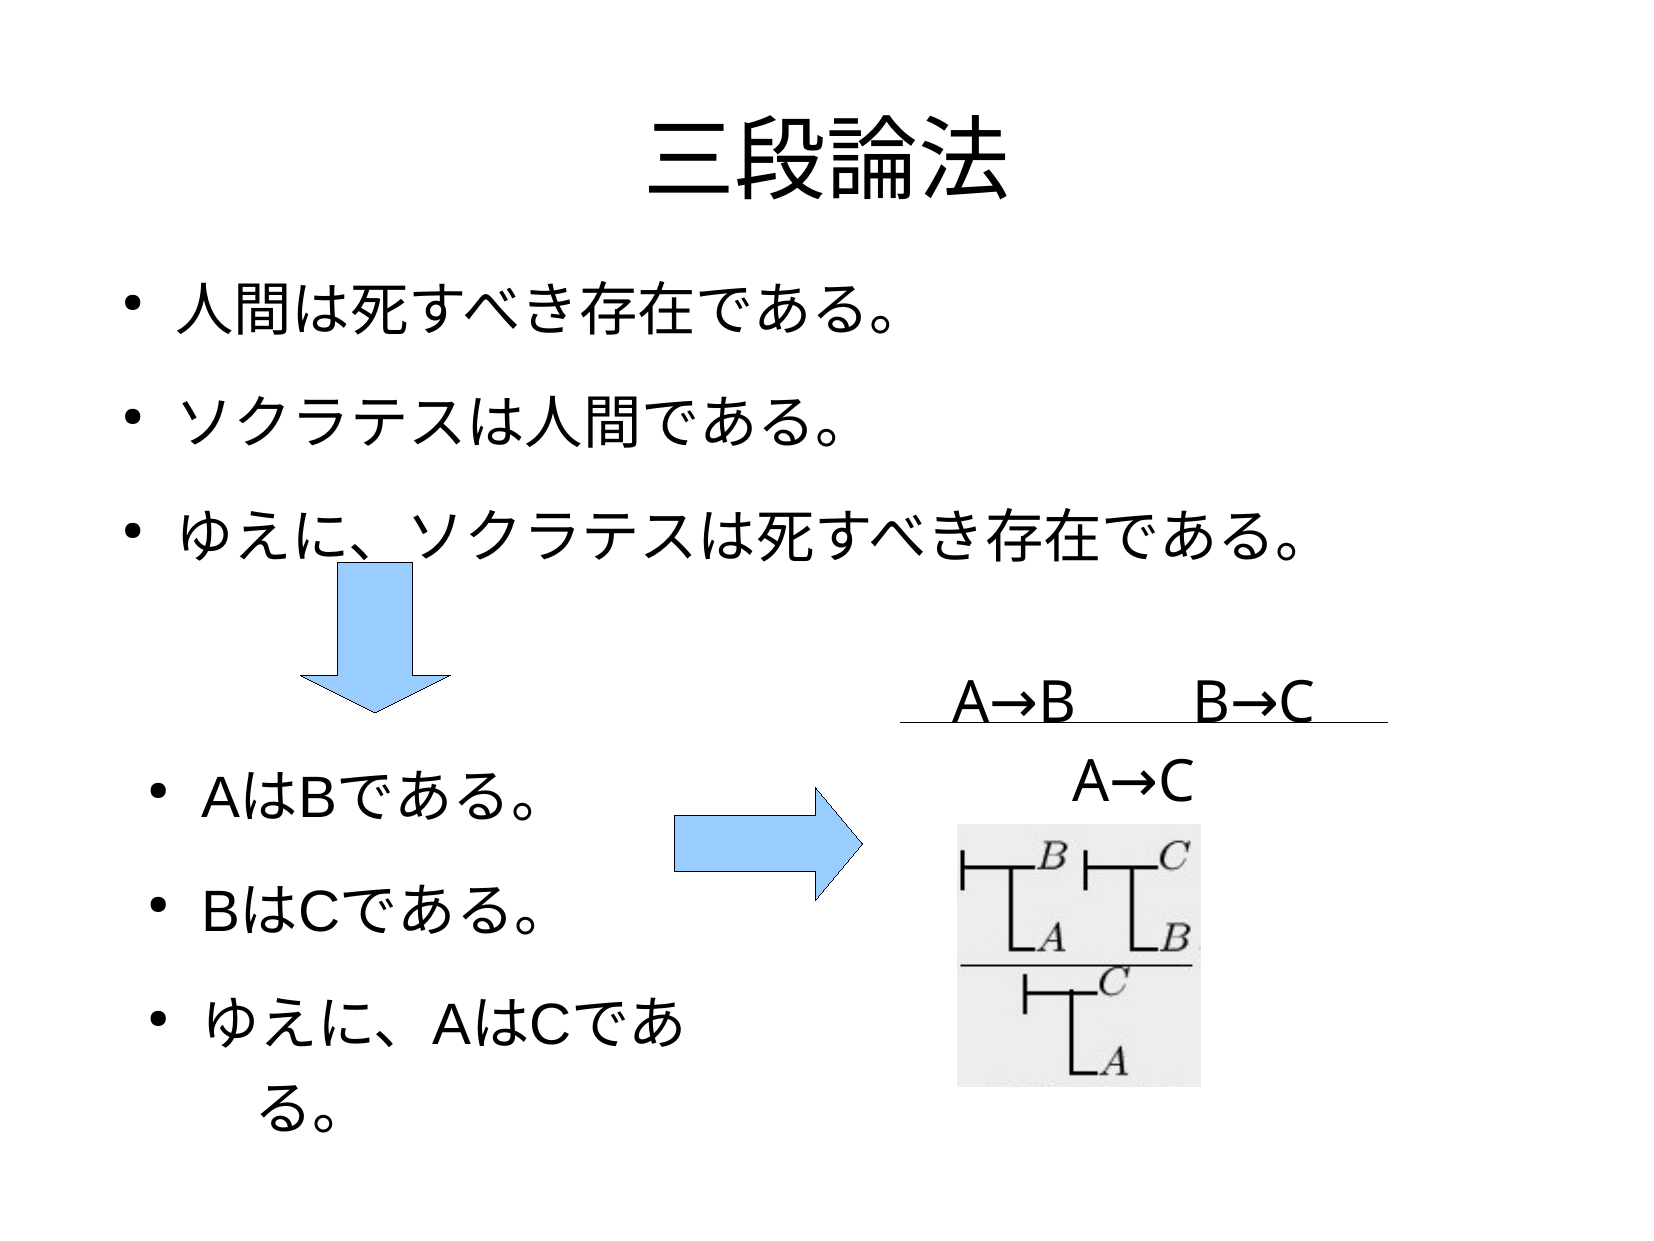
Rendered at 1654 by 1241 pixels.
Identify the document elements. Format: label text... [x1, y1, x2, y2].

text_box A→B B→C A→C [937, 647, 1357, 722]
list 人間は死すべき存在である。 ソクラテスは人間である。 ゆえに、ソクラテスは死すべき存在である。 [86, 262, 1576, 588]
list AはBである。 BはCである。 ゆえに、AはCである。 [112, 750, 713, 1075]
picture [957, 824, 1201, 1087]
text_box [674, 787, 863, 901]
text_box [300, 562, 451, 713]
title 三段論法 [82, 56, 1571, 250]
text_box A→B B→C A→C [937, 723, 1357, 788]
